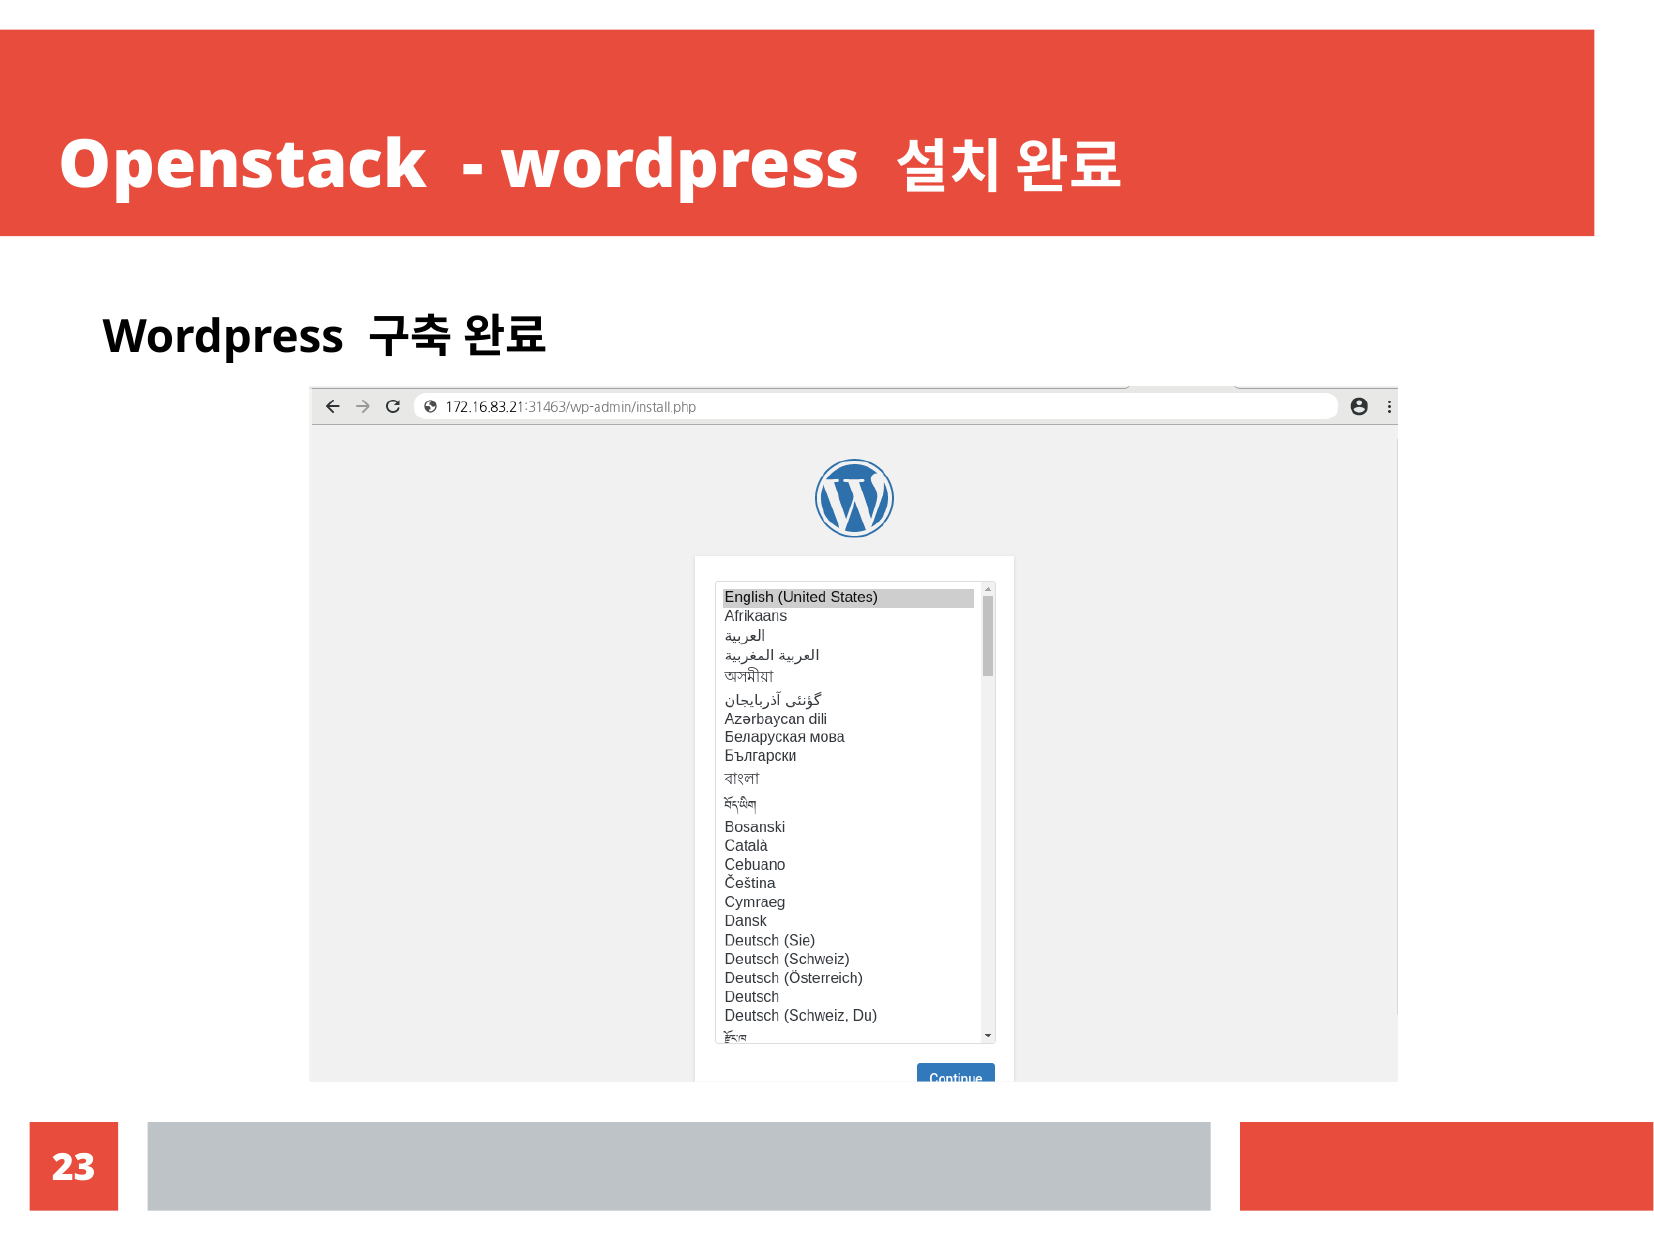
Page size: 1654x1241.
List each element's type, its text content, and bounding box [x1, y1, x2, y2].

title Openstack - wordpress 설치 완료 [59, 59, 1595, 207]
picture [309, 386, 1398, 1082]
text_box Wordpress 구축 완료 [52, 292, 1540, 365]
